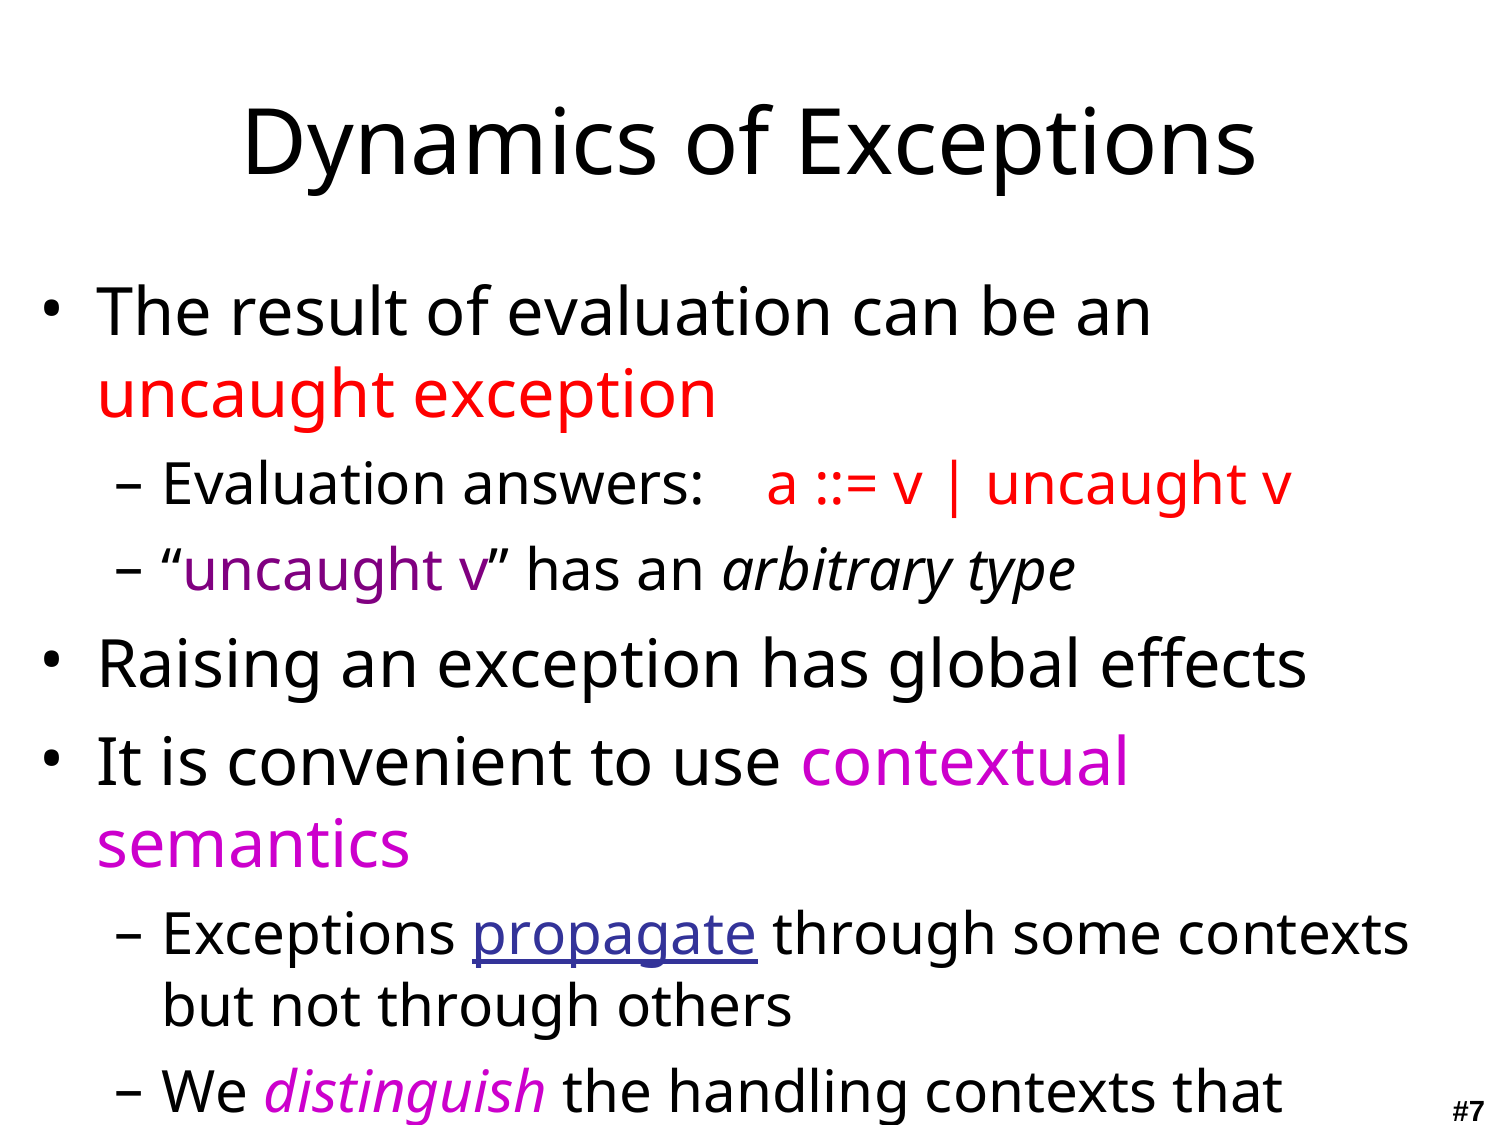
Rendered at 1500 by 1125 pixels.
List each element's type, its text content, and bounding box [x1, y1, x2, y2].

title Dynamics of Exceptions [24, 45, 1476, 233]
list The result of evaluation can be an uncaught exception Evaluation answers: a ::= v | uncaught v “uncaught v” has an arbitrary type Raising an exception has global effects It is convenient to use contextual semantics Exceptions propagate through some contexts but not through others We distinguish the handling contexts that intercept exceptions (this will be new) [24, 262, 1476, 1101]
